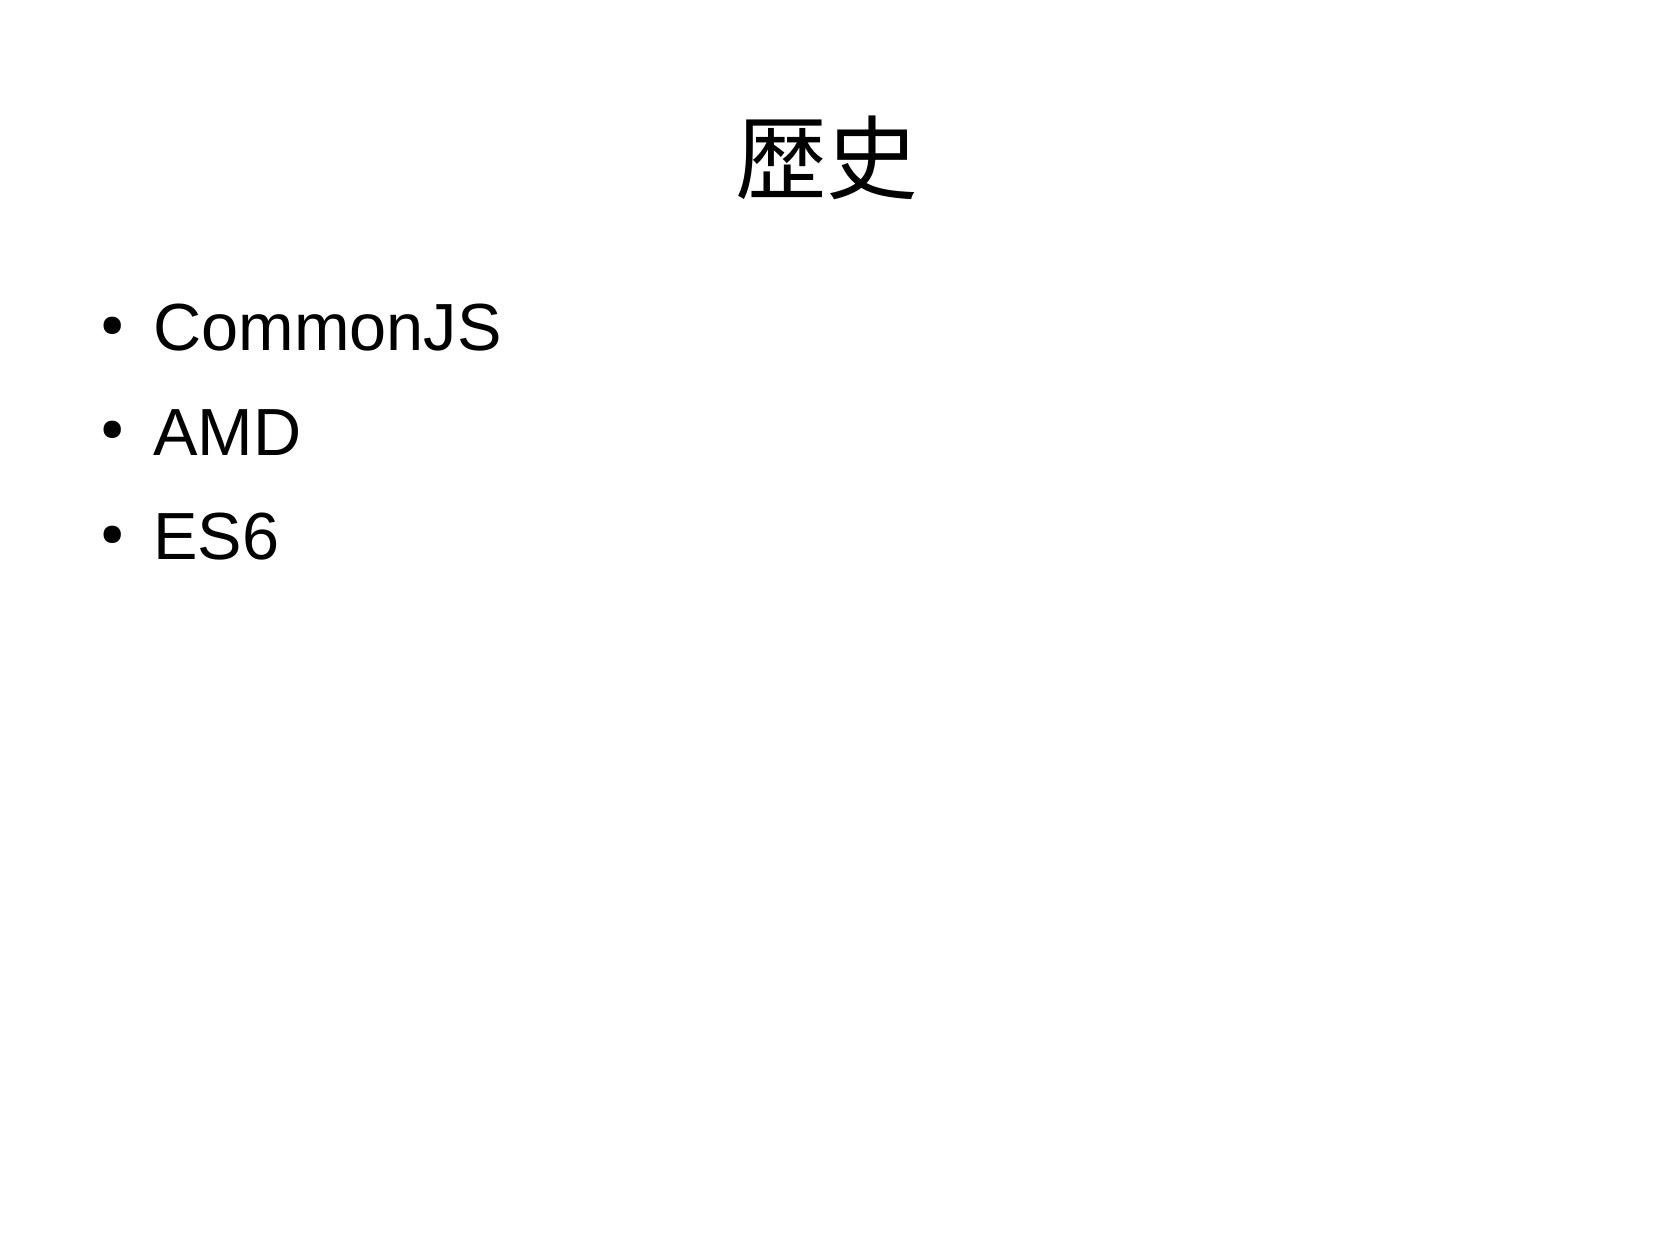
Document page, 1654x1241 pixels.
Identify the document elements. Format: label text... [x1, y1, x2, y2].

title 歴史 [82, 49, 1571, 257]
list CommonJS AMD ES6 [82, 290, 1571, 1010]
